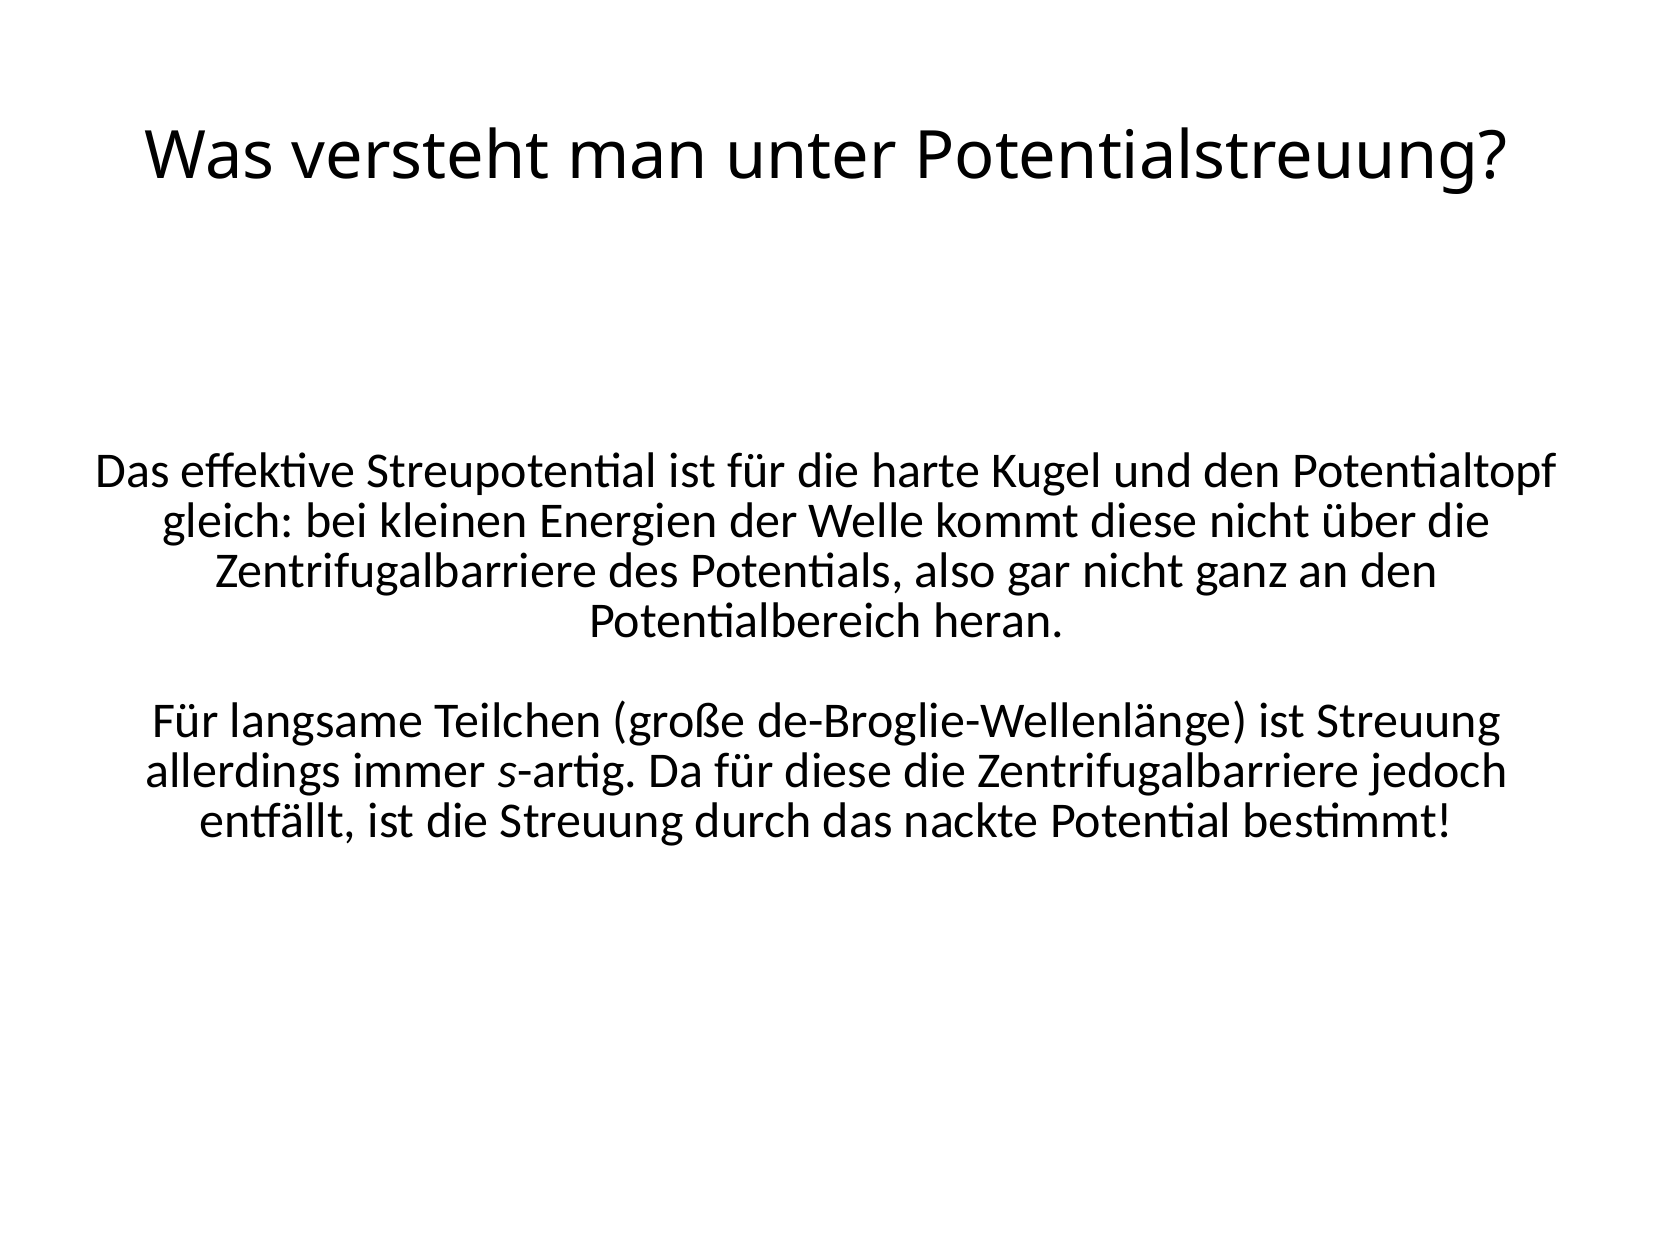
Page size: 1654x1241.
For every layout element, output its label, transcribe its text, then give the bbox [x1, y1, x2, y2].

title Was versteht man unter Potentialstreuung? [82, 49, 1571, 257]
subtitle Das effektive Streupotential ist für die harte Kugel und den Potentialtopf gleich: bei kleinen Energien der Welle kommt diese nicht über die Zentrifugalbarriere des Potentials, also gar nicht ganz an den Potentialbereich heran. Für langsame Teilchen (große de-Broglie-Wellenlänge) ist Streuung allerdings immer s-artig. Da für diese die Zentrifugalbarriere jedoch entfällt, ist die Streuung durch das nackte Potential bestimmt! [82, 290, 1571, 1010]
